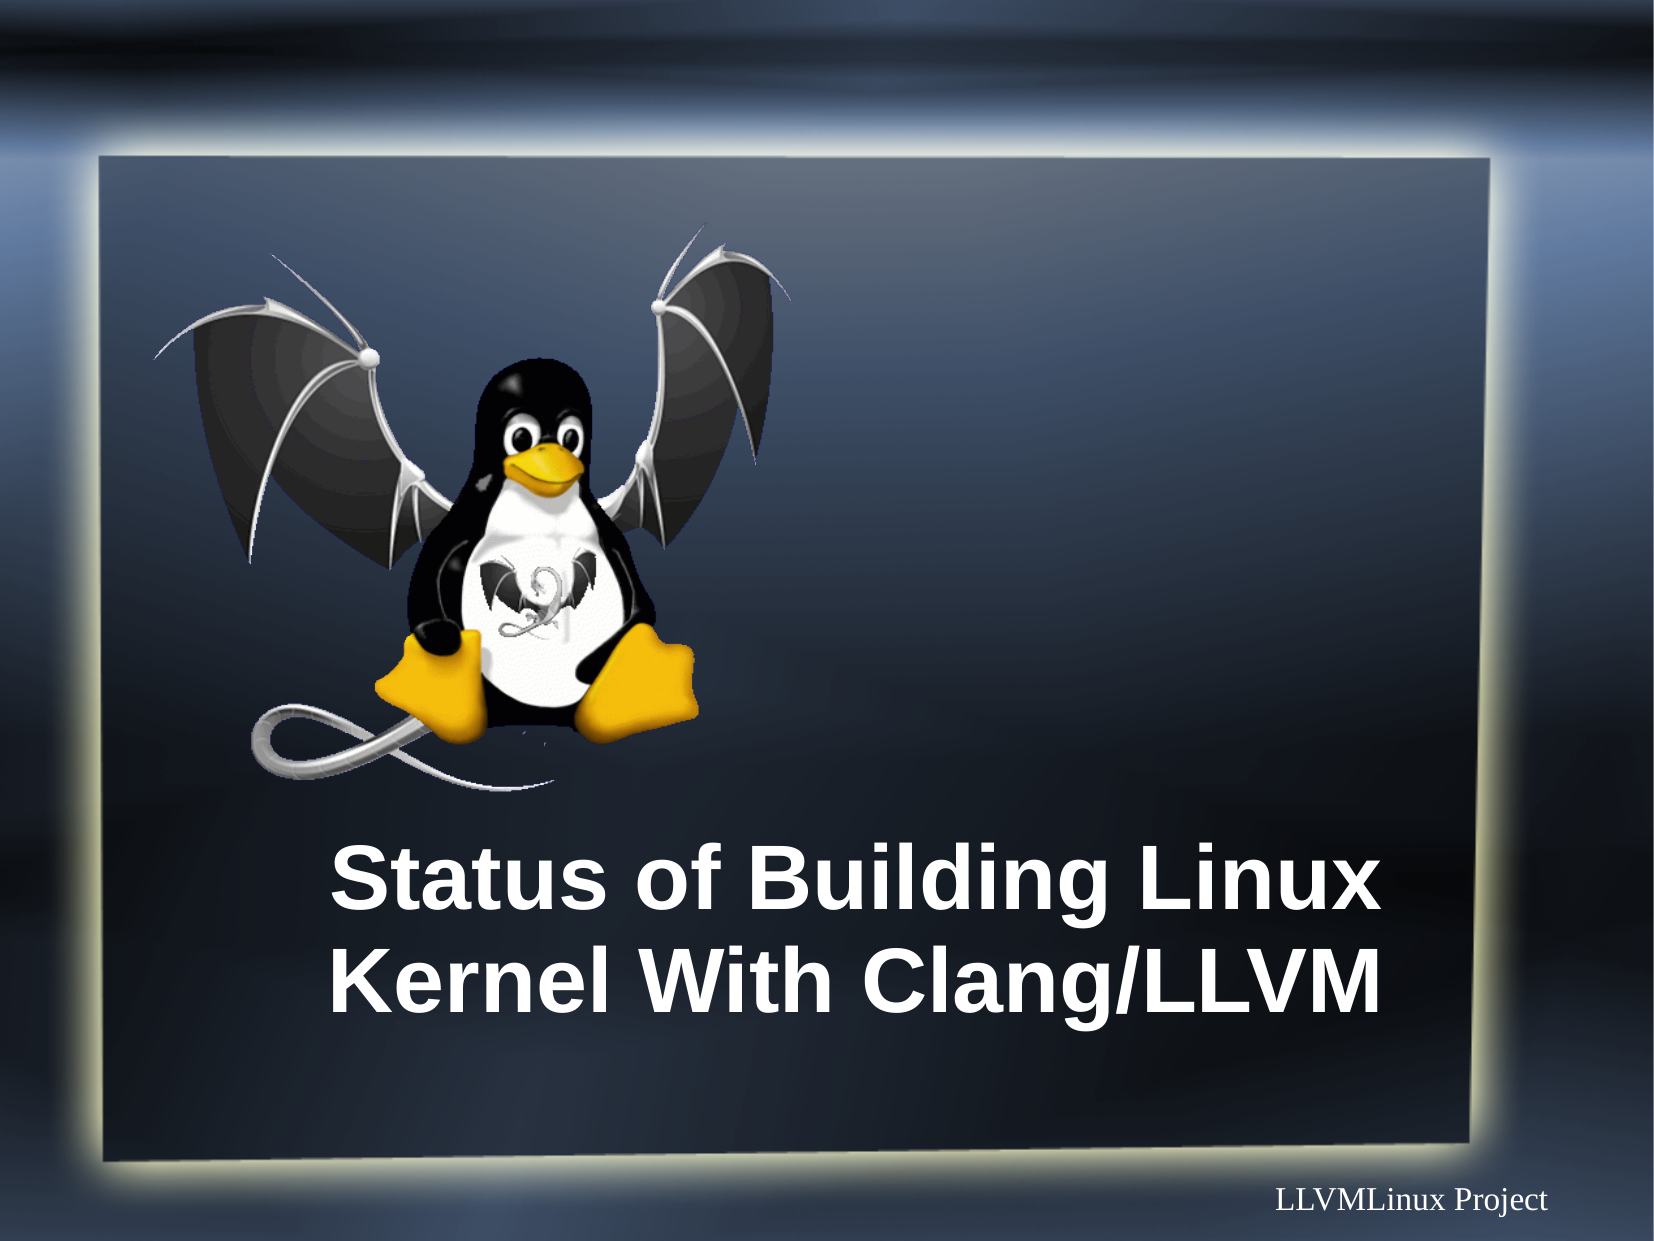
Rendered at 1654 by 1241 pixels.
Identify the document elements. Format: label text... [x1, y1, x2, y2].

title Status of Building Linux Kernel With Clang/LLVM [324, 826, 1388, 1032]
picture [0, 0, 1654, 1241]
